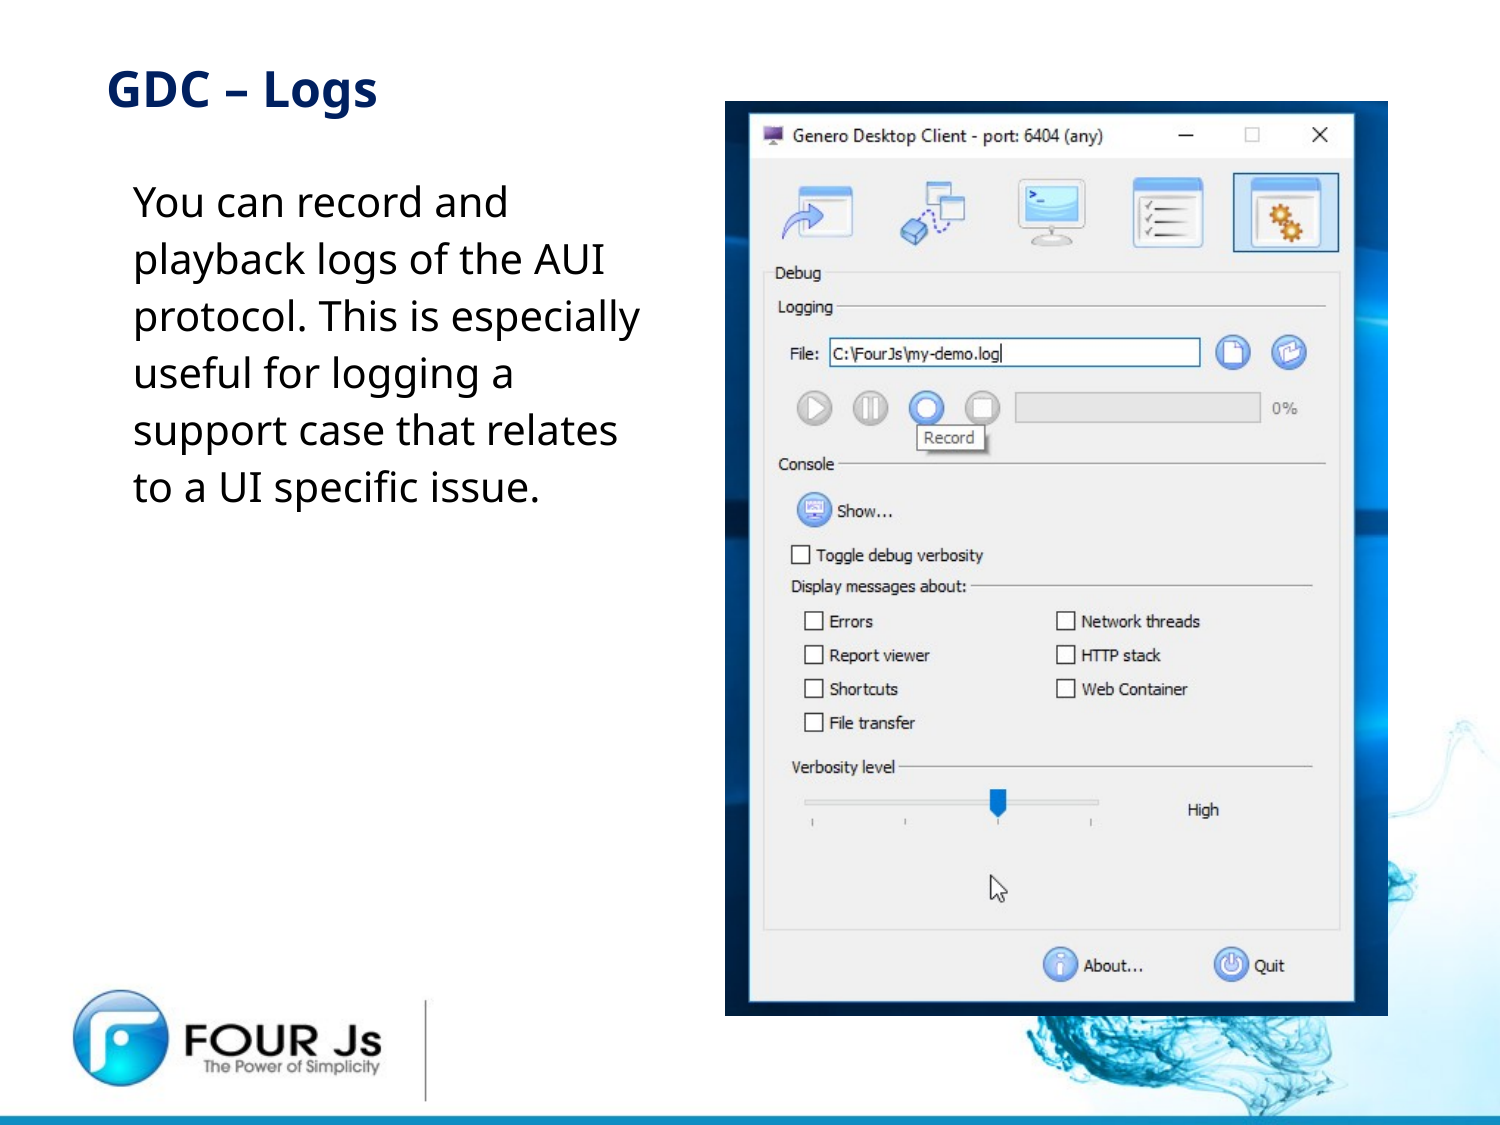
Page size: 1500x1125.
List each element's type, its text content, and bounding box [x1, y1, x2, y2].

text_box You can record and playback logs of the AUI protocol. This is especially useful for logging a support case that relates to a UI specific issue. [118, 165, 674, 827]
picture [0, 0, 1500, 1122]
title GDC – Logs [106, 35, 1388, 142]
